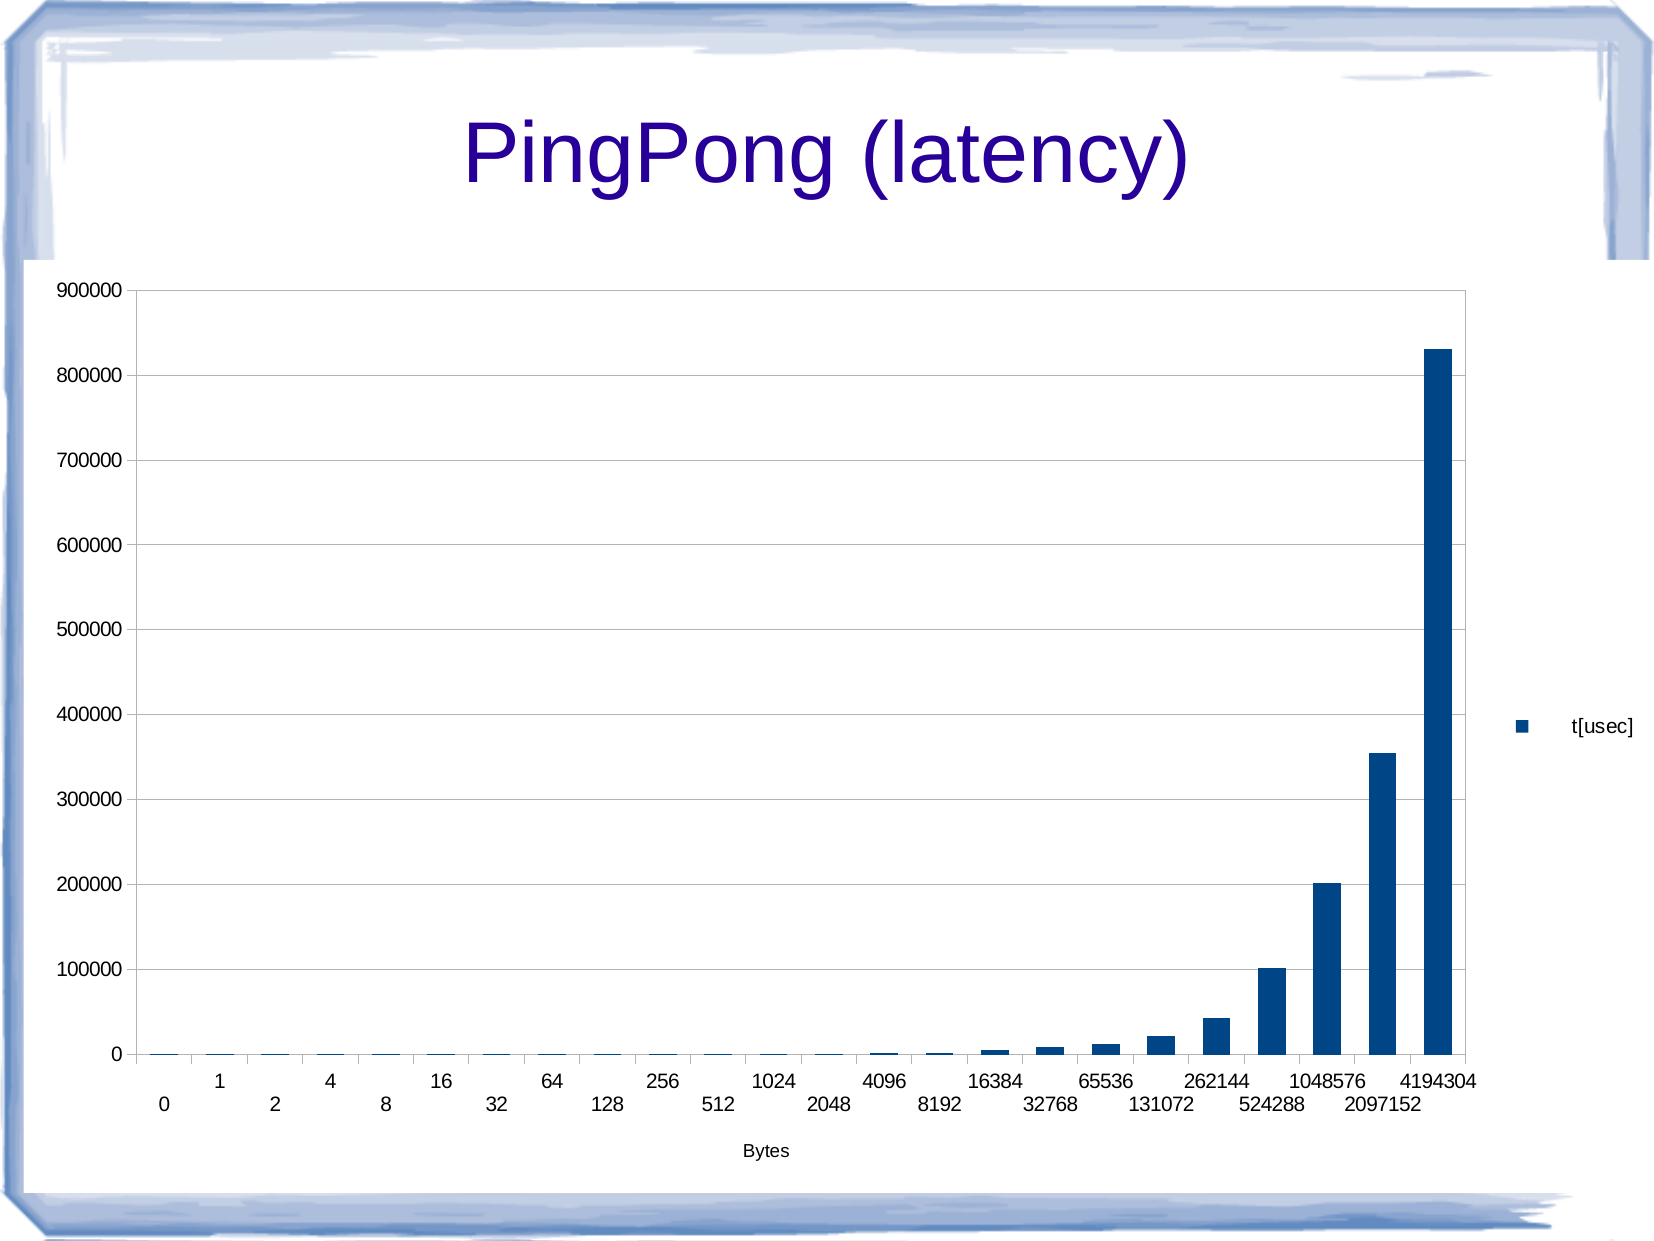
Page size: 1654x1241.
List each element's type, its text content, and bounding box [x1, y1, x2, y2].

title PingPong (latency) [82, 49, 1571, 257]
chart [23, 259, 1654, 1193]
picture [0, 0, 1654, 1241]
